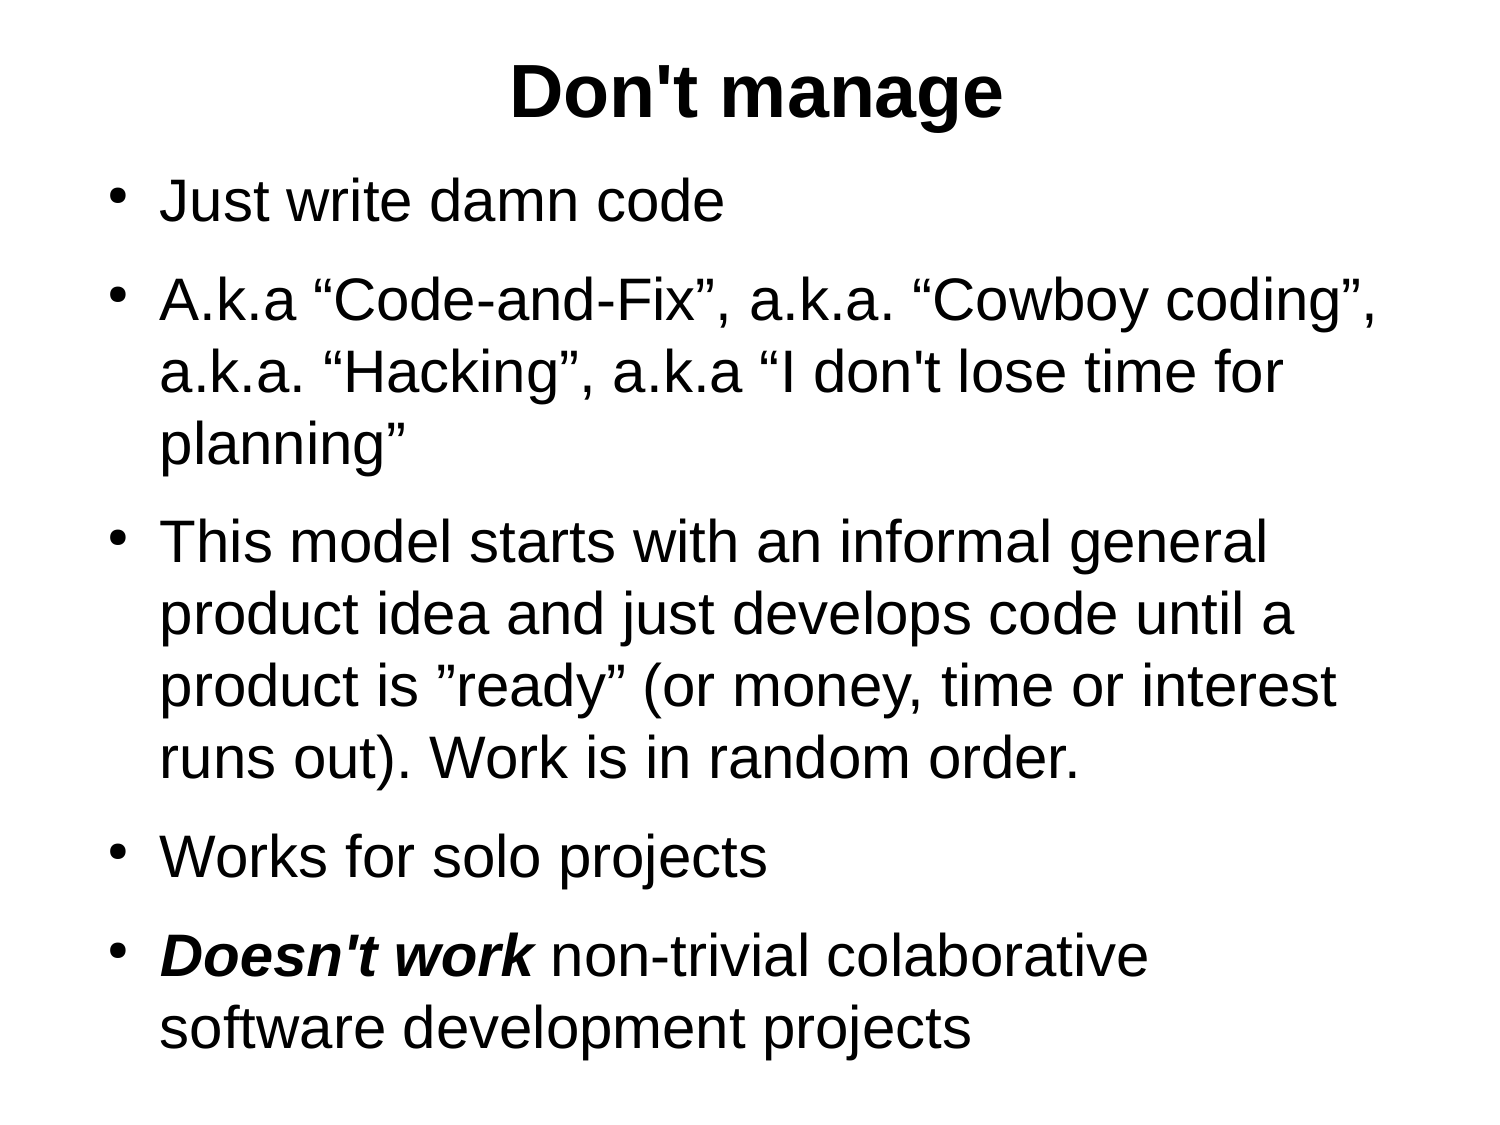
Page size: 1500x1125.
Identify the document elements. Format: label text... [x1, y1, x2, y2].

list Just write damn code A.k.a “Code-and-Fix”, a.k.a. “Cowboy coding”, a.k.a. “Hacking”, a.k.a “I don't lose time for planning” This model starts with an informal general product idea and just develops code until a product is ”ready” (or money, time or interest runs out). Work is in random order. Works for solo projects Doesn't work non-trivial colaborative software development projects [75, 153, 1395, 1075]
title Don't manage [82, 21, 1433, 154]
